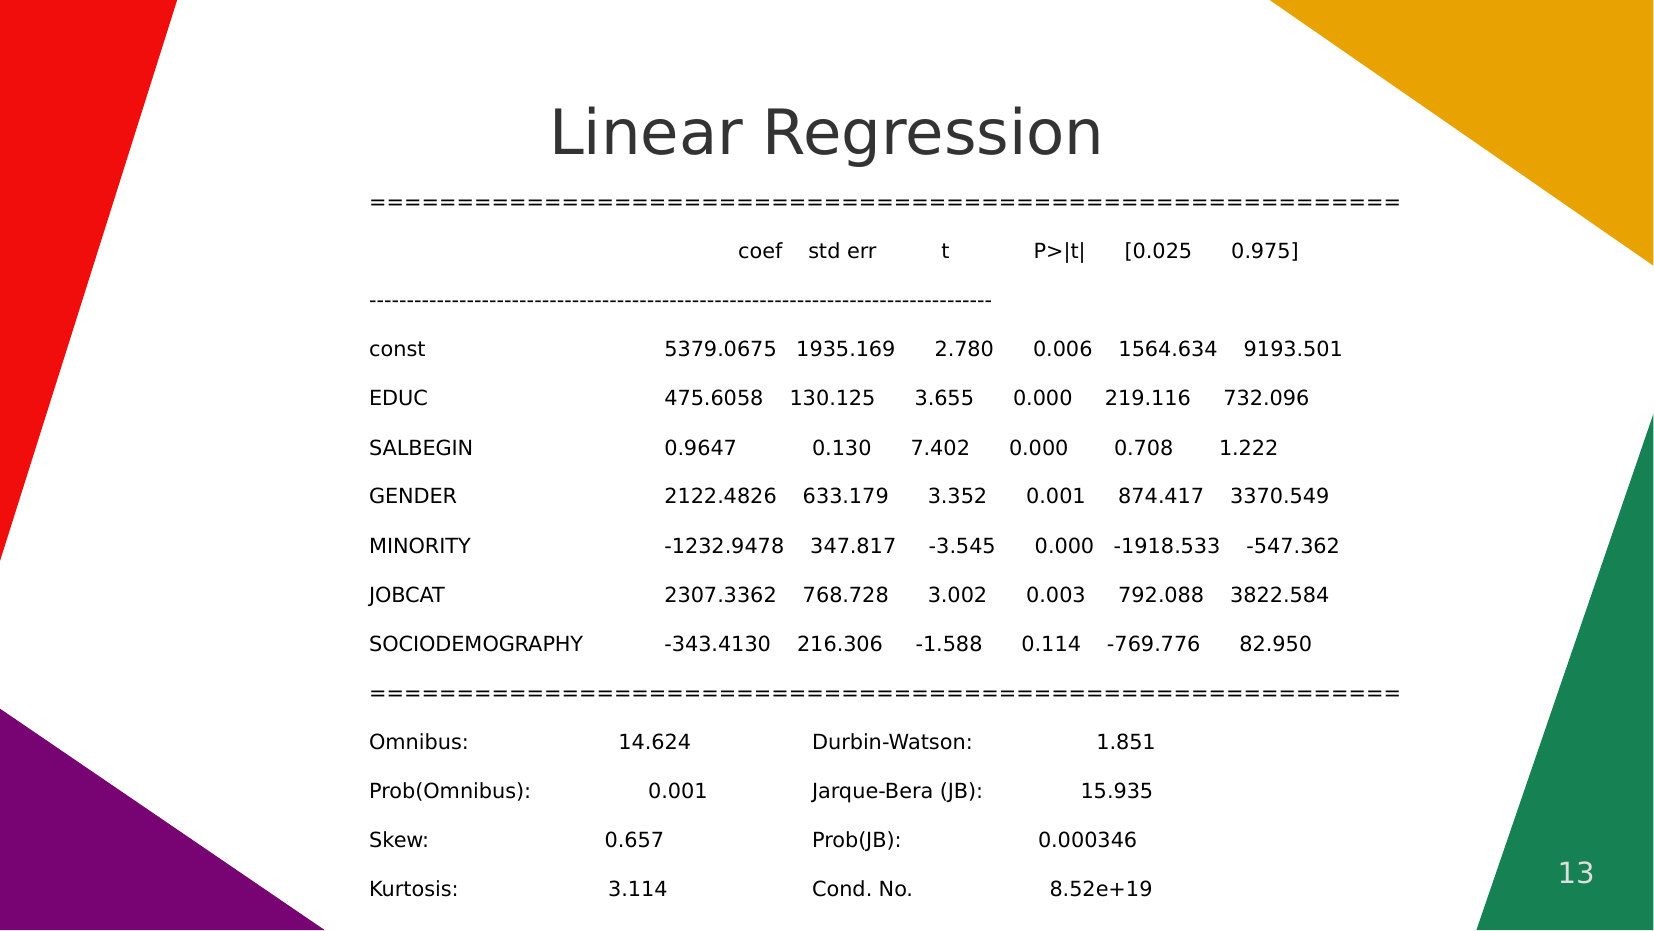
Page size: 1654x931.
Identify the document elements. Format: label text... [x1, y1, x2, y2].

title Linear Regression [118, 59, 1536, 207]
text_box =========================================================== coef std err t P>|t| [0.025 0.975] ----------------------------------------------------------------------------------- const 5379.0675 1935.169 2.780 0.006 1564.634 9193.501 EDUC 475.6058 130.125 3.655 0.000 219.116 732.096 SALBEGIN 0.9647 0.130 7.402 0.000 0.708 1.222 GENDER 2122.4826 633.179 3.352 0.001 874.417 3370.549 MINORITY -1232.9478 347.817 -3.545 0.000 -1918.533 -547.362 JOBCAT 2307.3362 768.728 3.002 0.003 792.088 3822.584 SOCIODEMOGRAPHY -343.4130 216.306 -1.588 0.114 -769.776 82.950 =========================================================== Omnibus: 14.624 Durbin-Watson: 1.851 Prob(Omnibus): 0.001 Jarque-Bera (JB): 15.935 Skew: 0.657 Prob(JB): 0.000346 Kurtosis: 3.114 Cond. No. 8.52e+19 [354, 182, 1654, 414]
